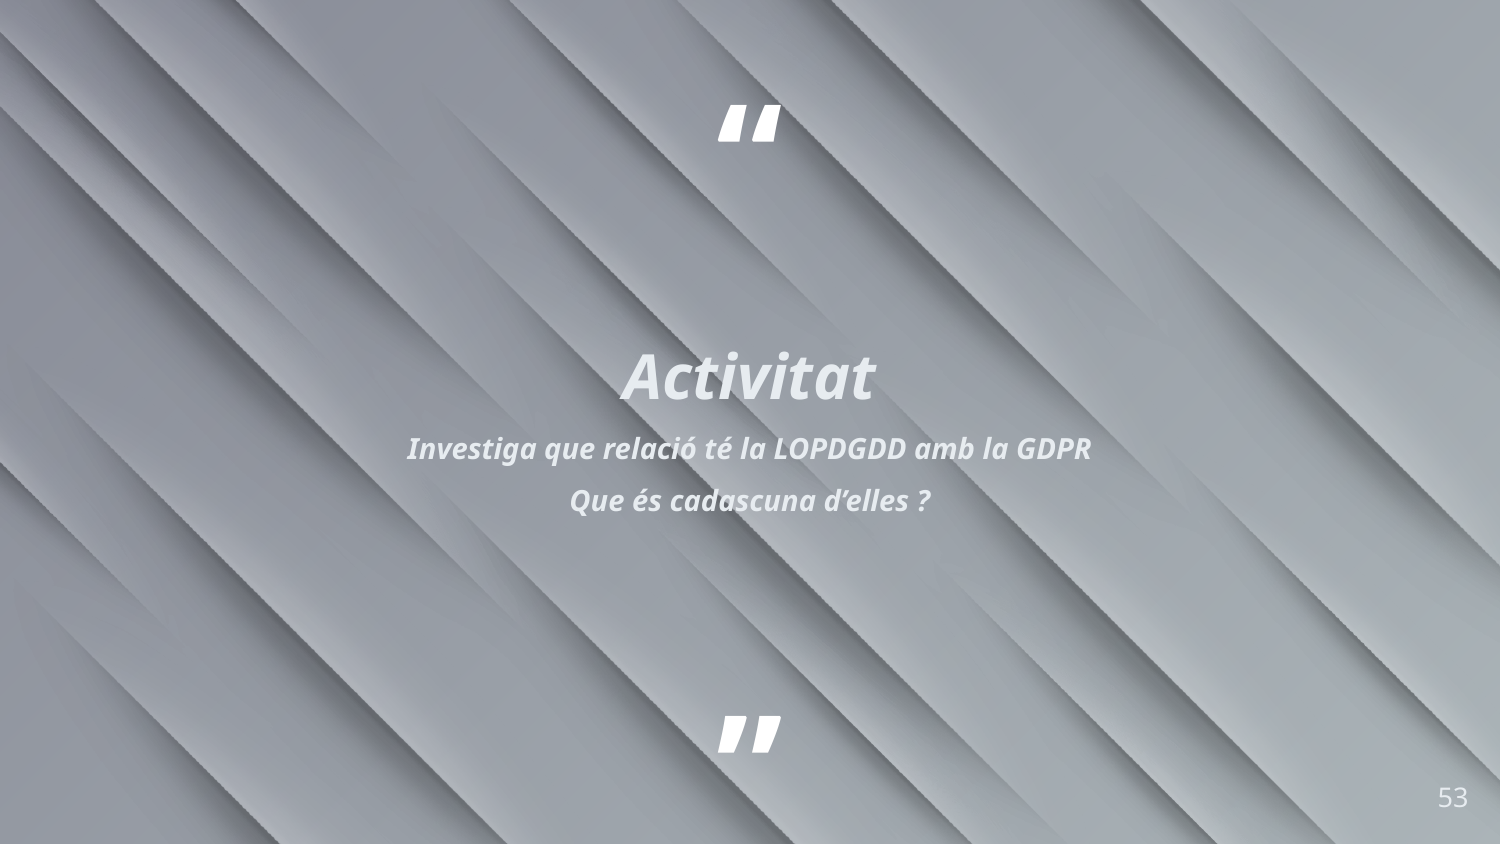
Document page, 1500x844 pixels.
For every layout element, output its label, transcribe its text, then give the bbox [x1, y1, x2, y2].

picture [0, 0, 1500, 844]
list Activitat Investiga que relació té la LOPDGDD amb la GDPR Que és cadascuna d’elles ? [140, 354, 1360, 490]
slide_number <número> [1378, 766, 1469, 832]
